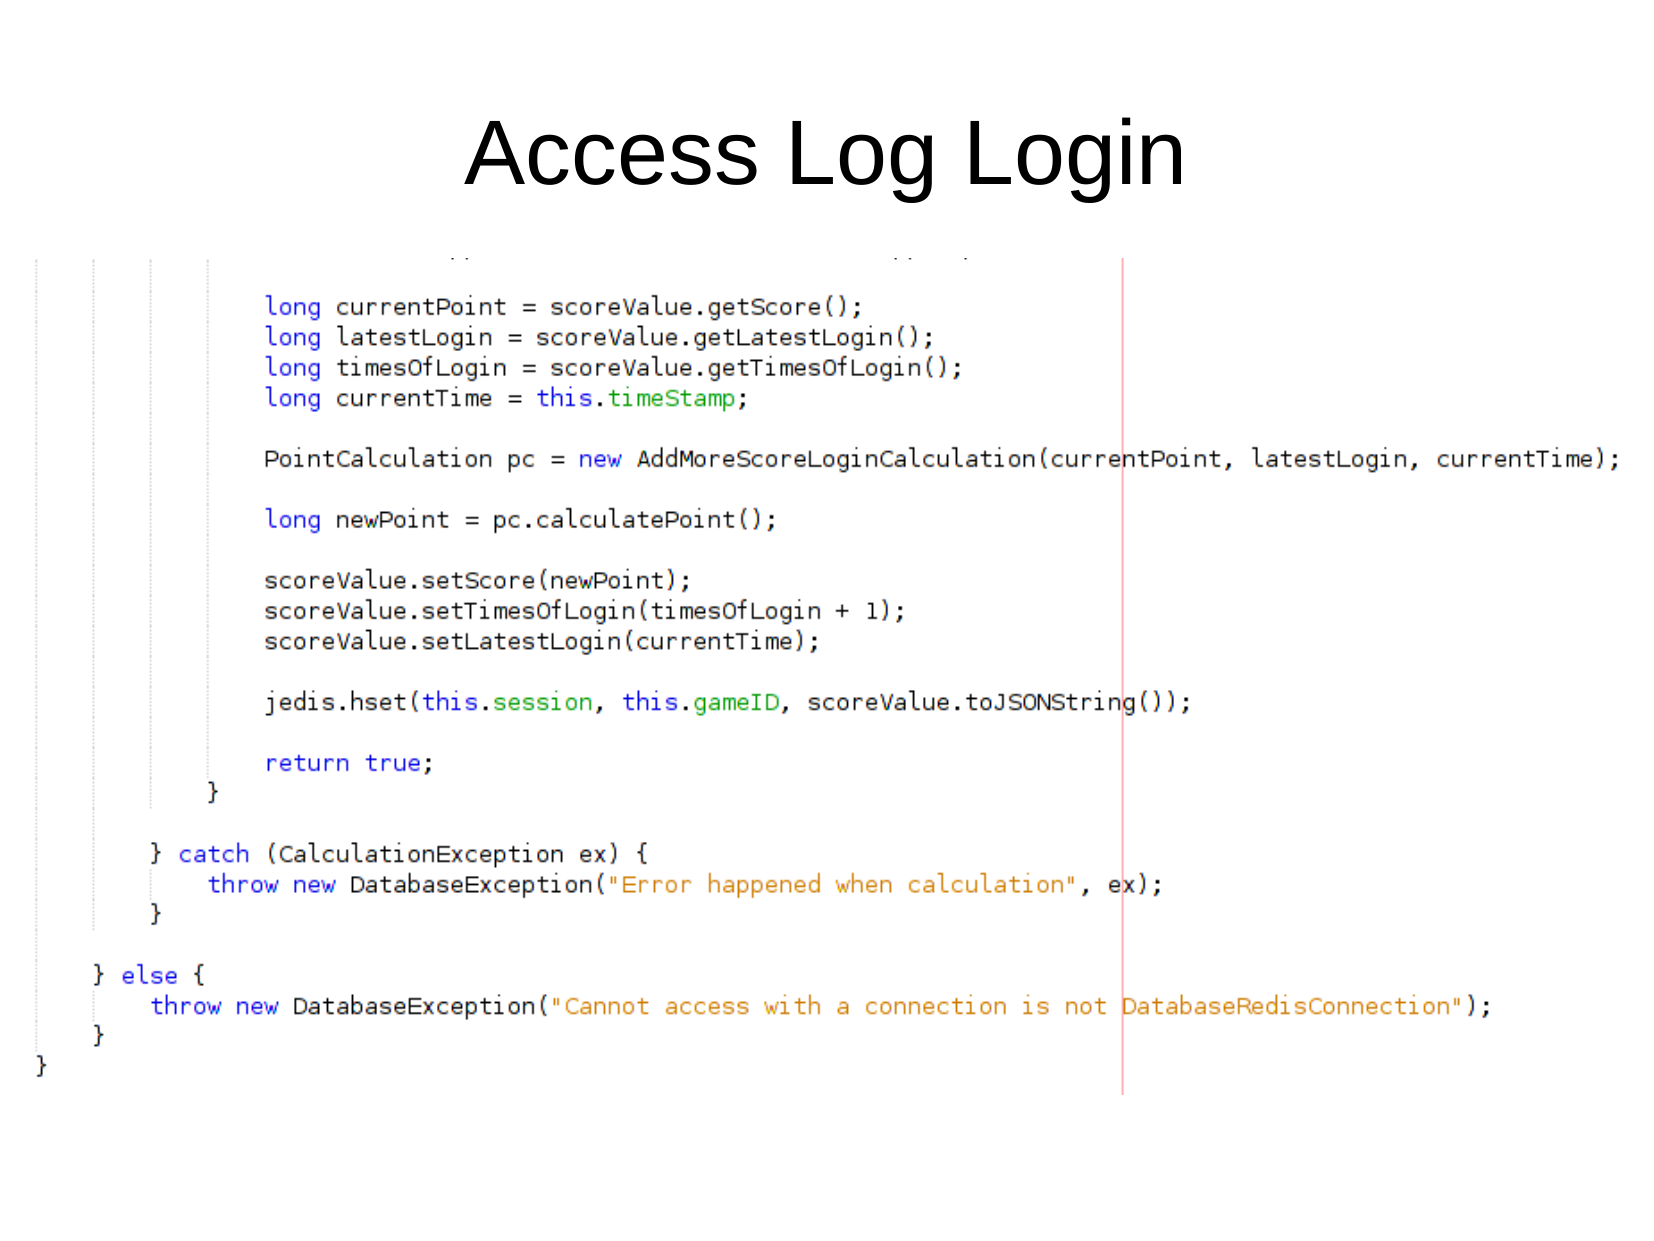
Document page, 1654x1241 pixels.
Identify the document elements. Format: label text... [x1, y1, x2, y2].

picture [0, 258, 1635, 1096]
title Access Log Login [82, 49, 1571, 257]
